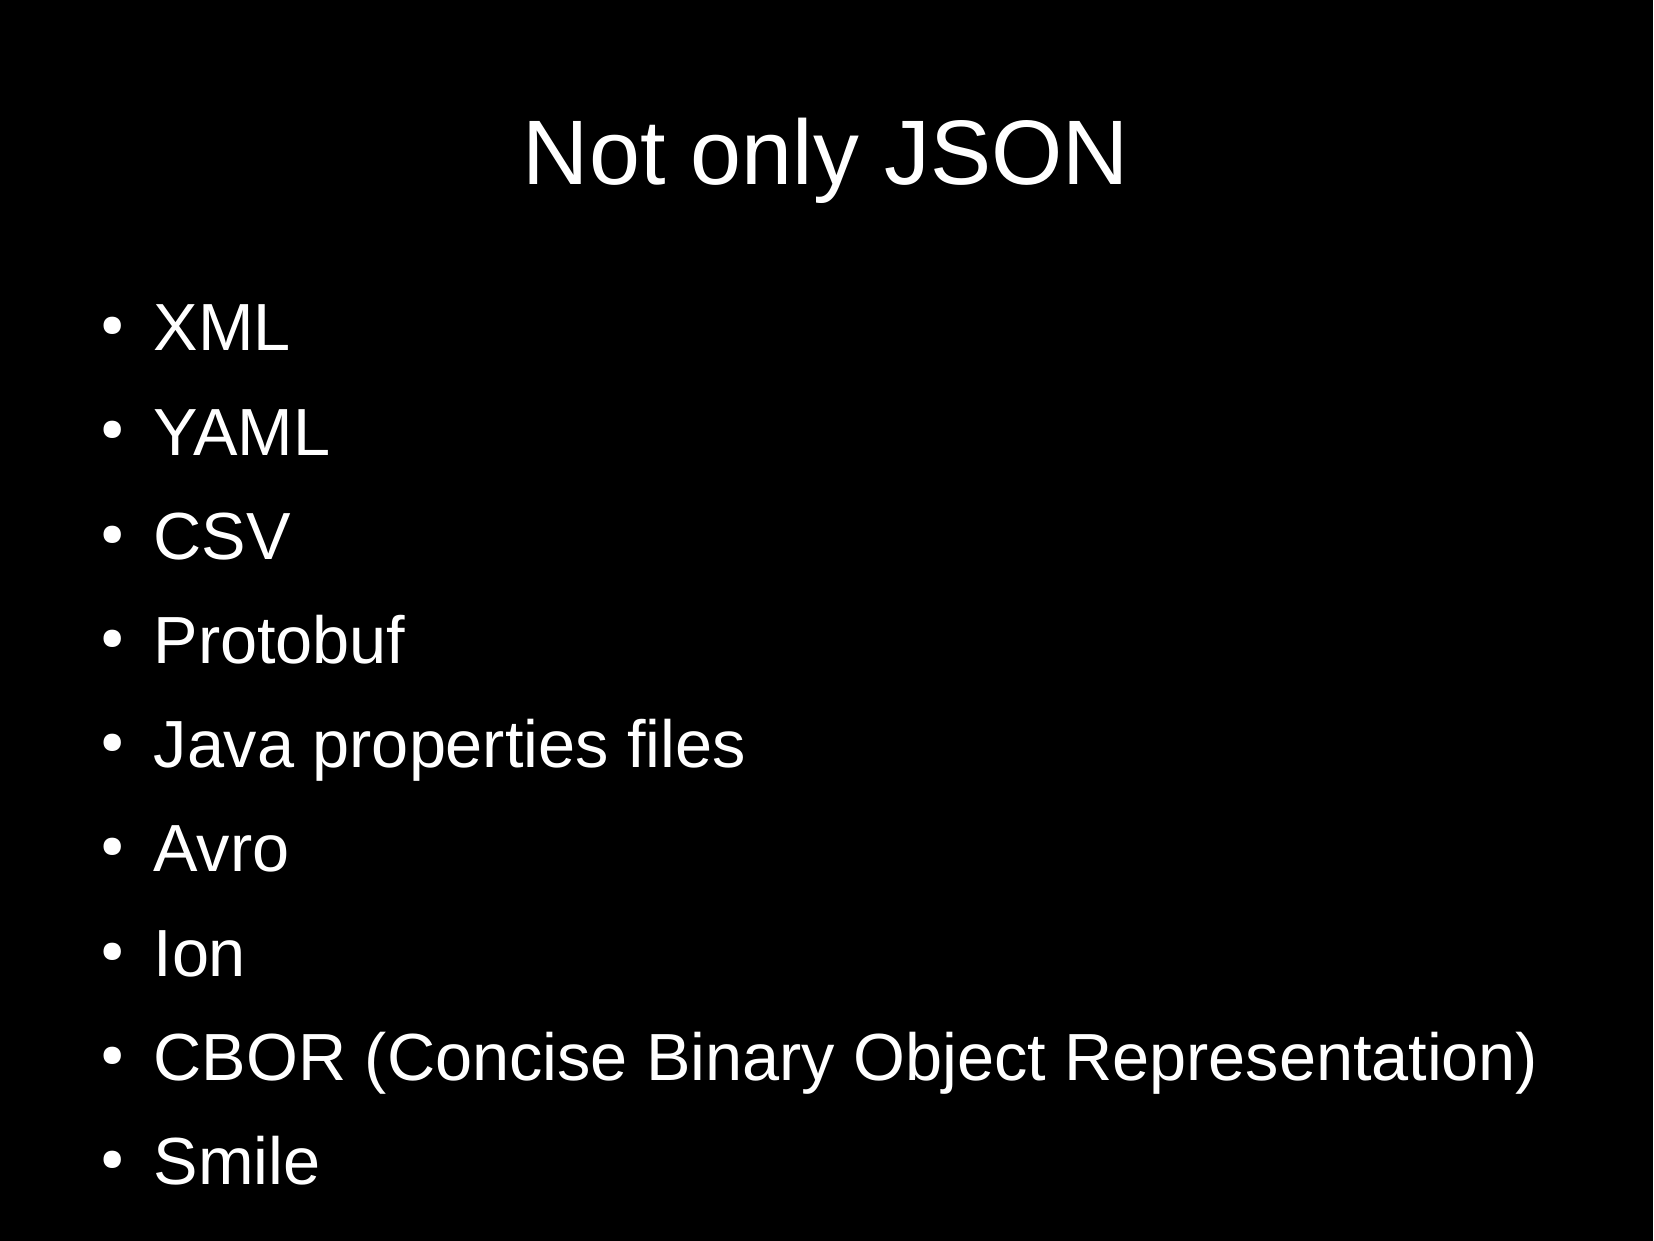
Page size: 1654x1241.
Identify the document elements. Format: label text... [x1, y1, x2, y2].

list XML YAML CSV Protobuf Java properties files Avro Ion CBOR (Concise Binary Object Representation) Smile [82, 290, 1571, 1199]
title Not only JSON [82, 49, 1571, 257]
